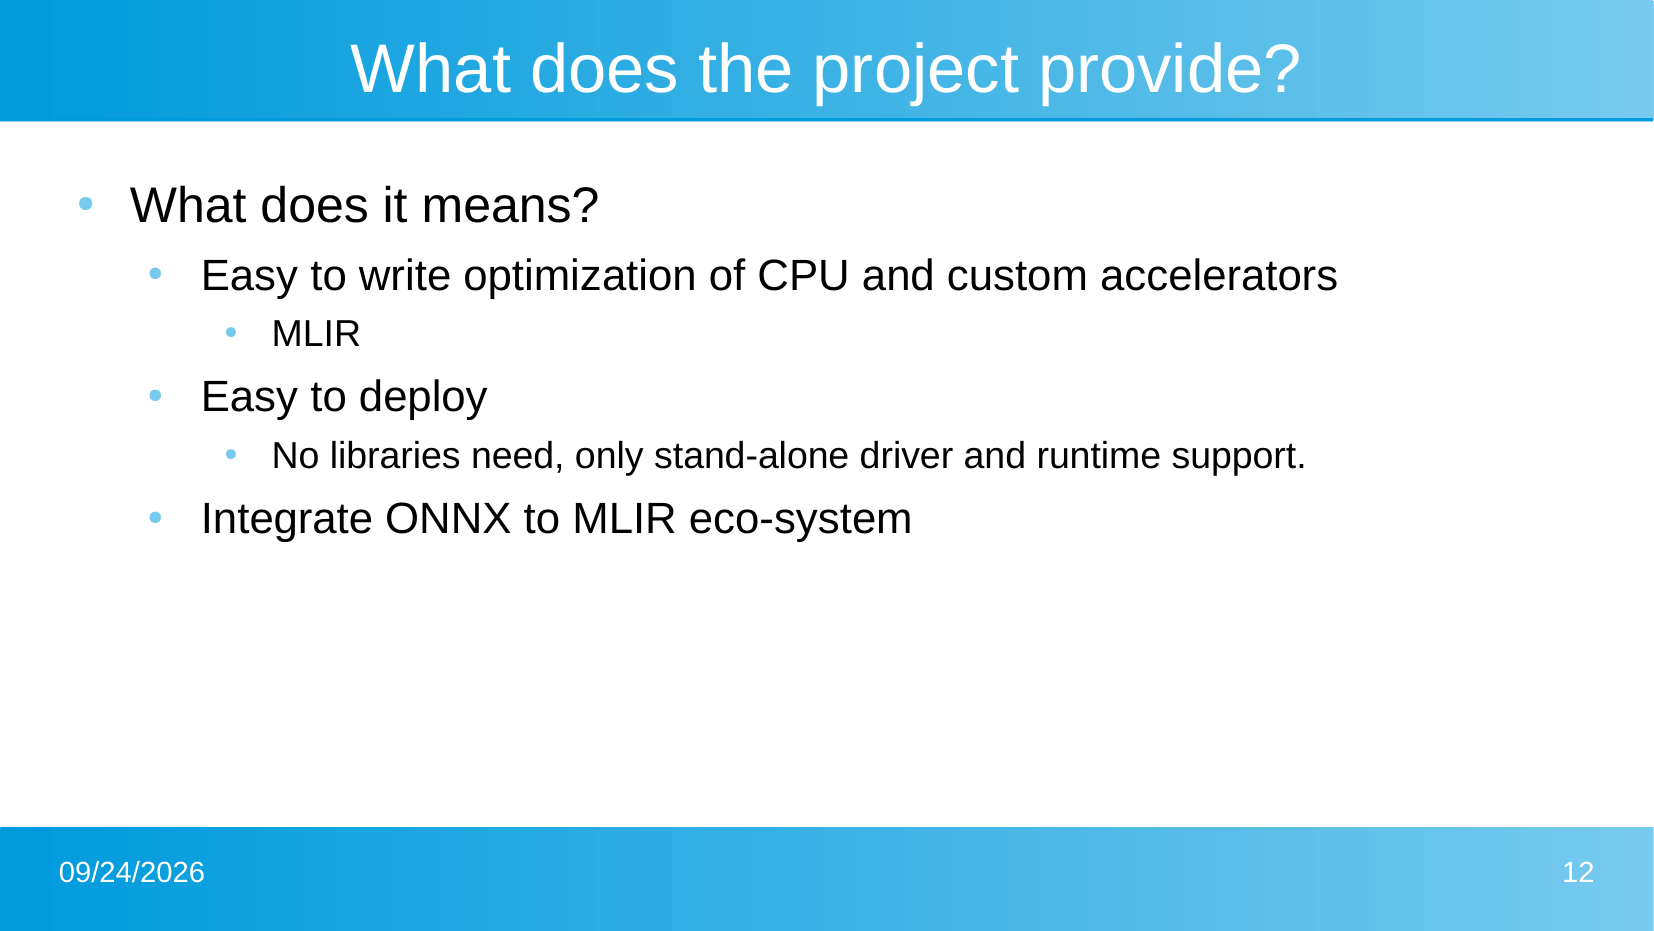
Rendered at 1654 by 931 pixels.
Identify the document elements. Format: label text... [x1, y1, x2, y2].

title What does the project provide? [59, 29, 1595, 108]
list What does it means? Easy to write optimization of CPU and custom accelerators MLIR Easy to deploy No libraries need, only stand-alone driver and runtime support. Integrate ONNX to MLIR eco-system [59, 177, 1595, 768]
